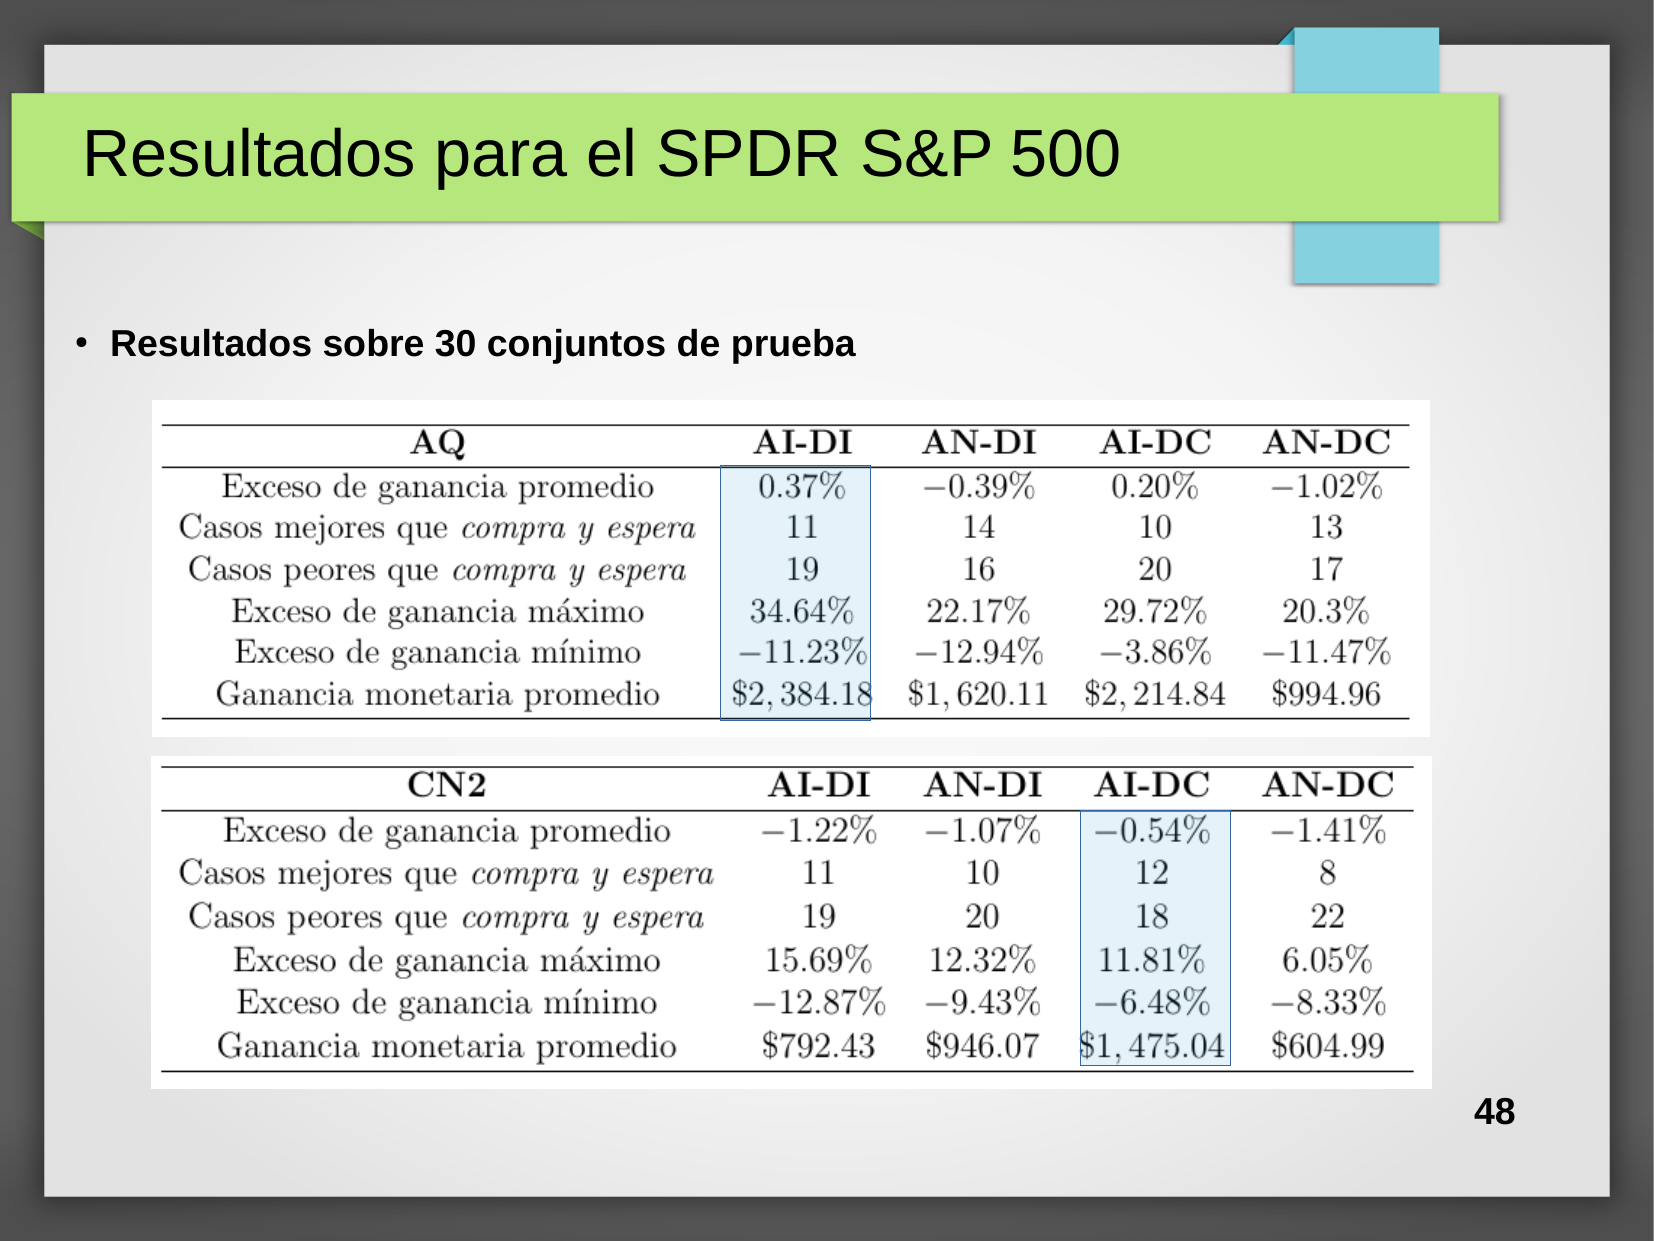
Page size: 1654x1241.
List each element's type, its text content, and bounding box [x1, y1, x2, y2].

picture [0, 0, 1654, 1241]
text_box Resultados sobre 30 conjuntos de prueba [60, 315, 1501, 372]
text_box [720, 465, 871, 721]
text_box [1080, 810, 1231, 1066]
text_box <number> [1459, 1083, 1654, 1154]
title Resultados para el SPDR S&P 500 [82, 79, 1501, 229]
